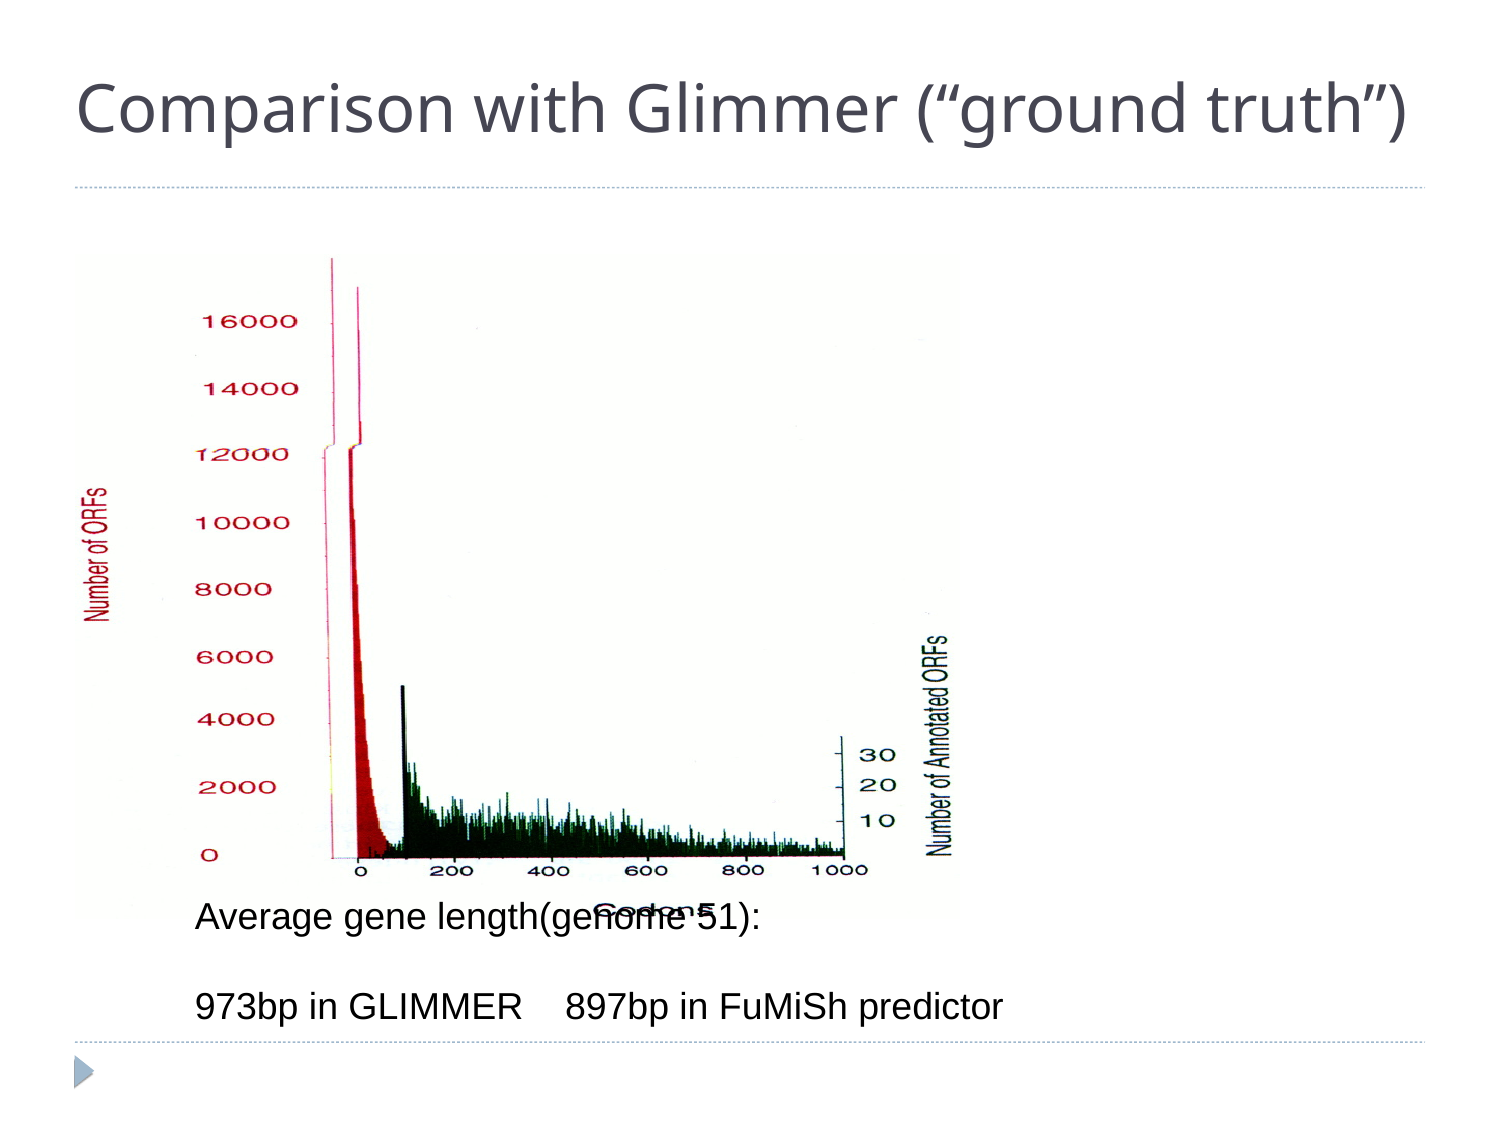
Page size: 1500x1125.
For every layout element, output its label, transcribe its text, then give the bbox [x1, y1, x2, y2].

text_box Comparison with Glimmer (“ground truth”) [75, 24, 1425, 188]
text_box Average gene length(genome 51): 973bp in GLIMMER 897bp in FuMiSh predictor [180, 884, 1500, 1125]
picture [75, 254, 960, 919]
